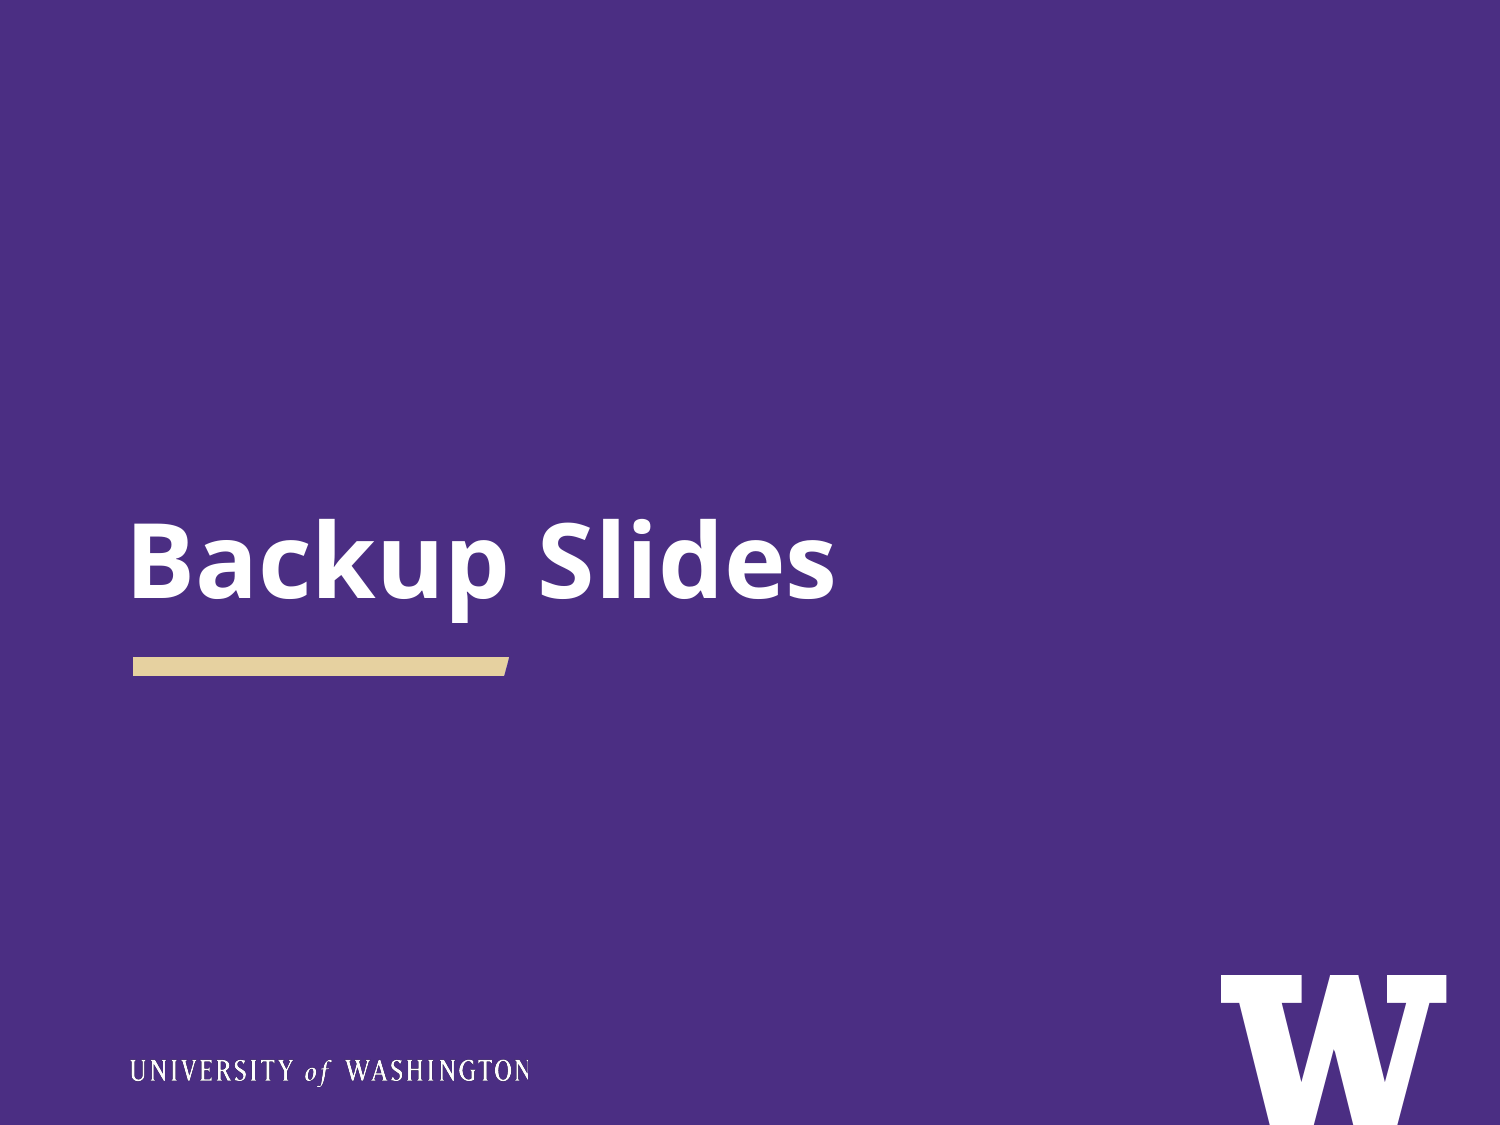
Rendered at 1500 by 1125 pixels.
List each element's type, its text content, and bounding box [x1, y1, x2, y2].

title Backup Slides [110, 334, 1254, 627]
picture [1221, 975, 1447, 1125]
picture [111, 1042, 528, 1087]
picture [133, 657, 509, 676]
